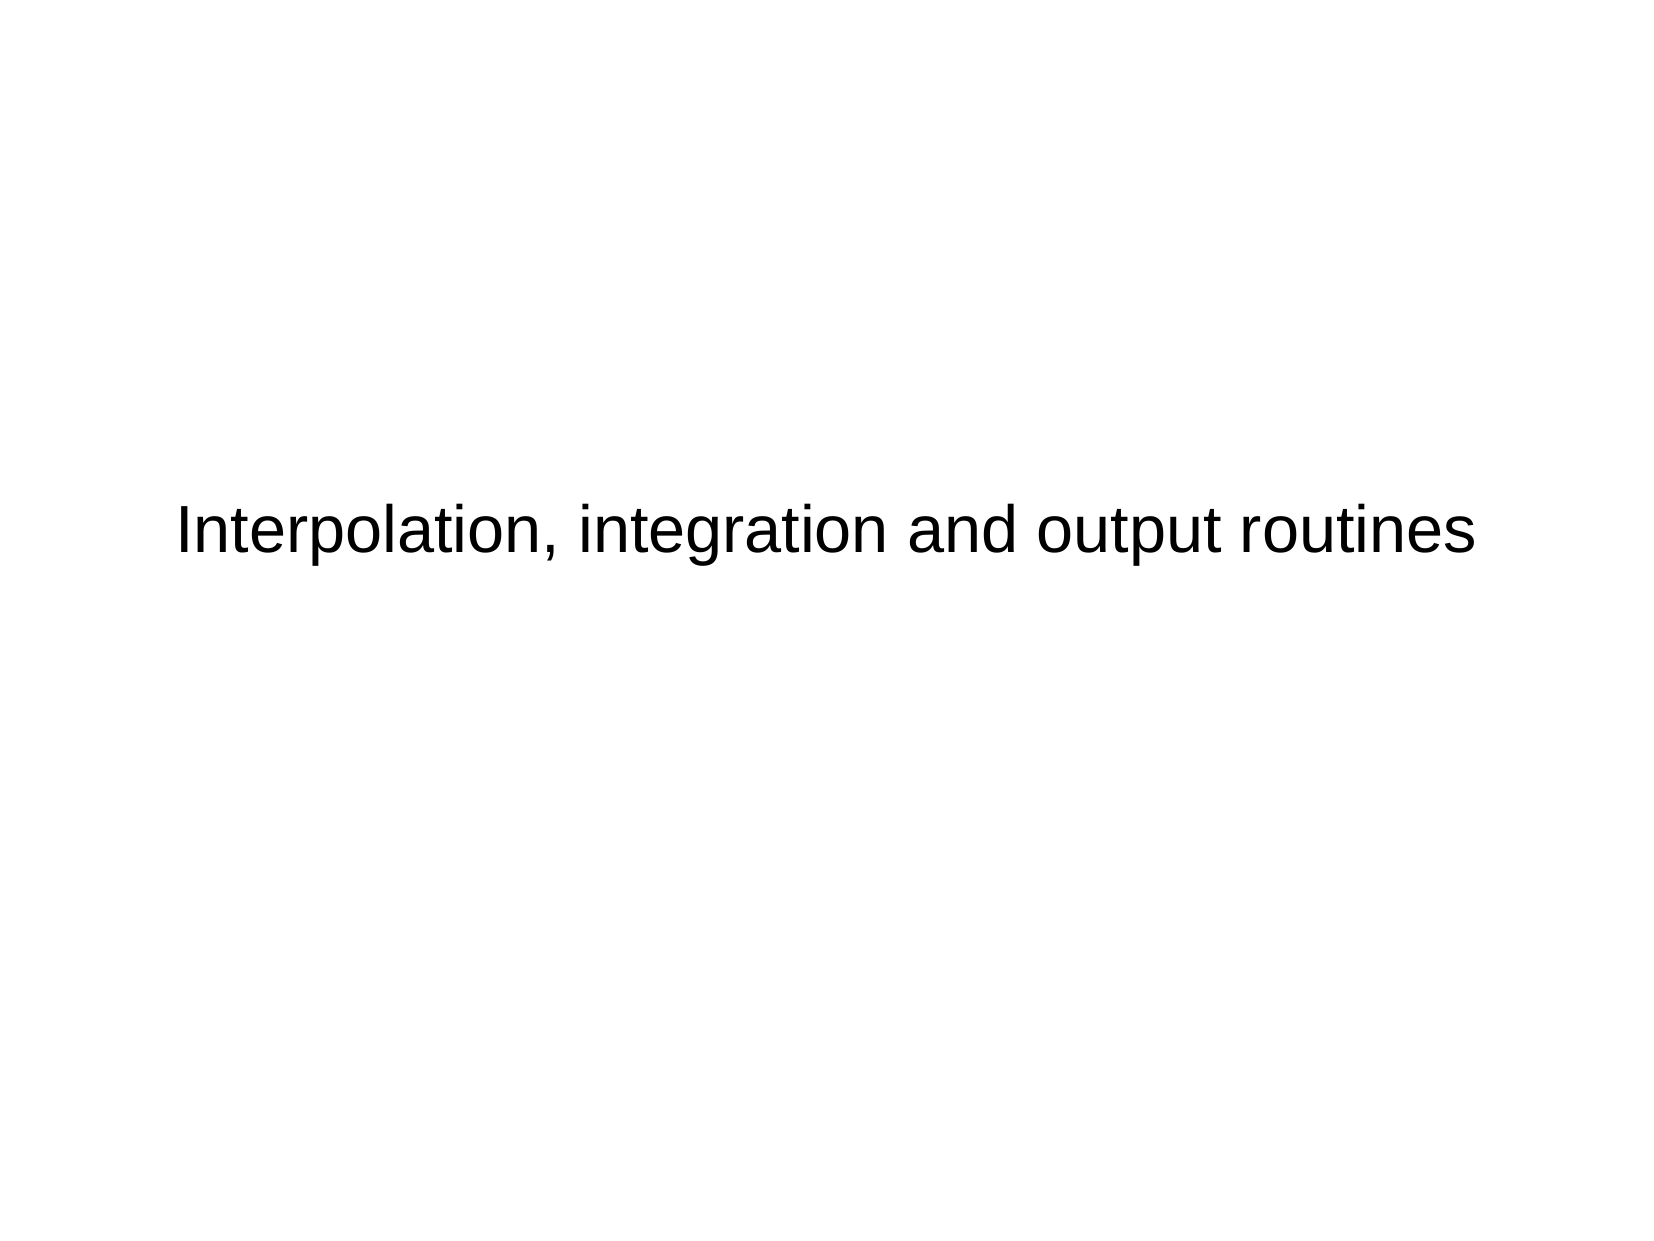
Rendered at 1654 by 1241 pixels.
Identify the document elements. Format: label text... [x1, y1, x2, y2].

subtitle Interpolation, integration and output routines [82, 49, 1571, 1010]
